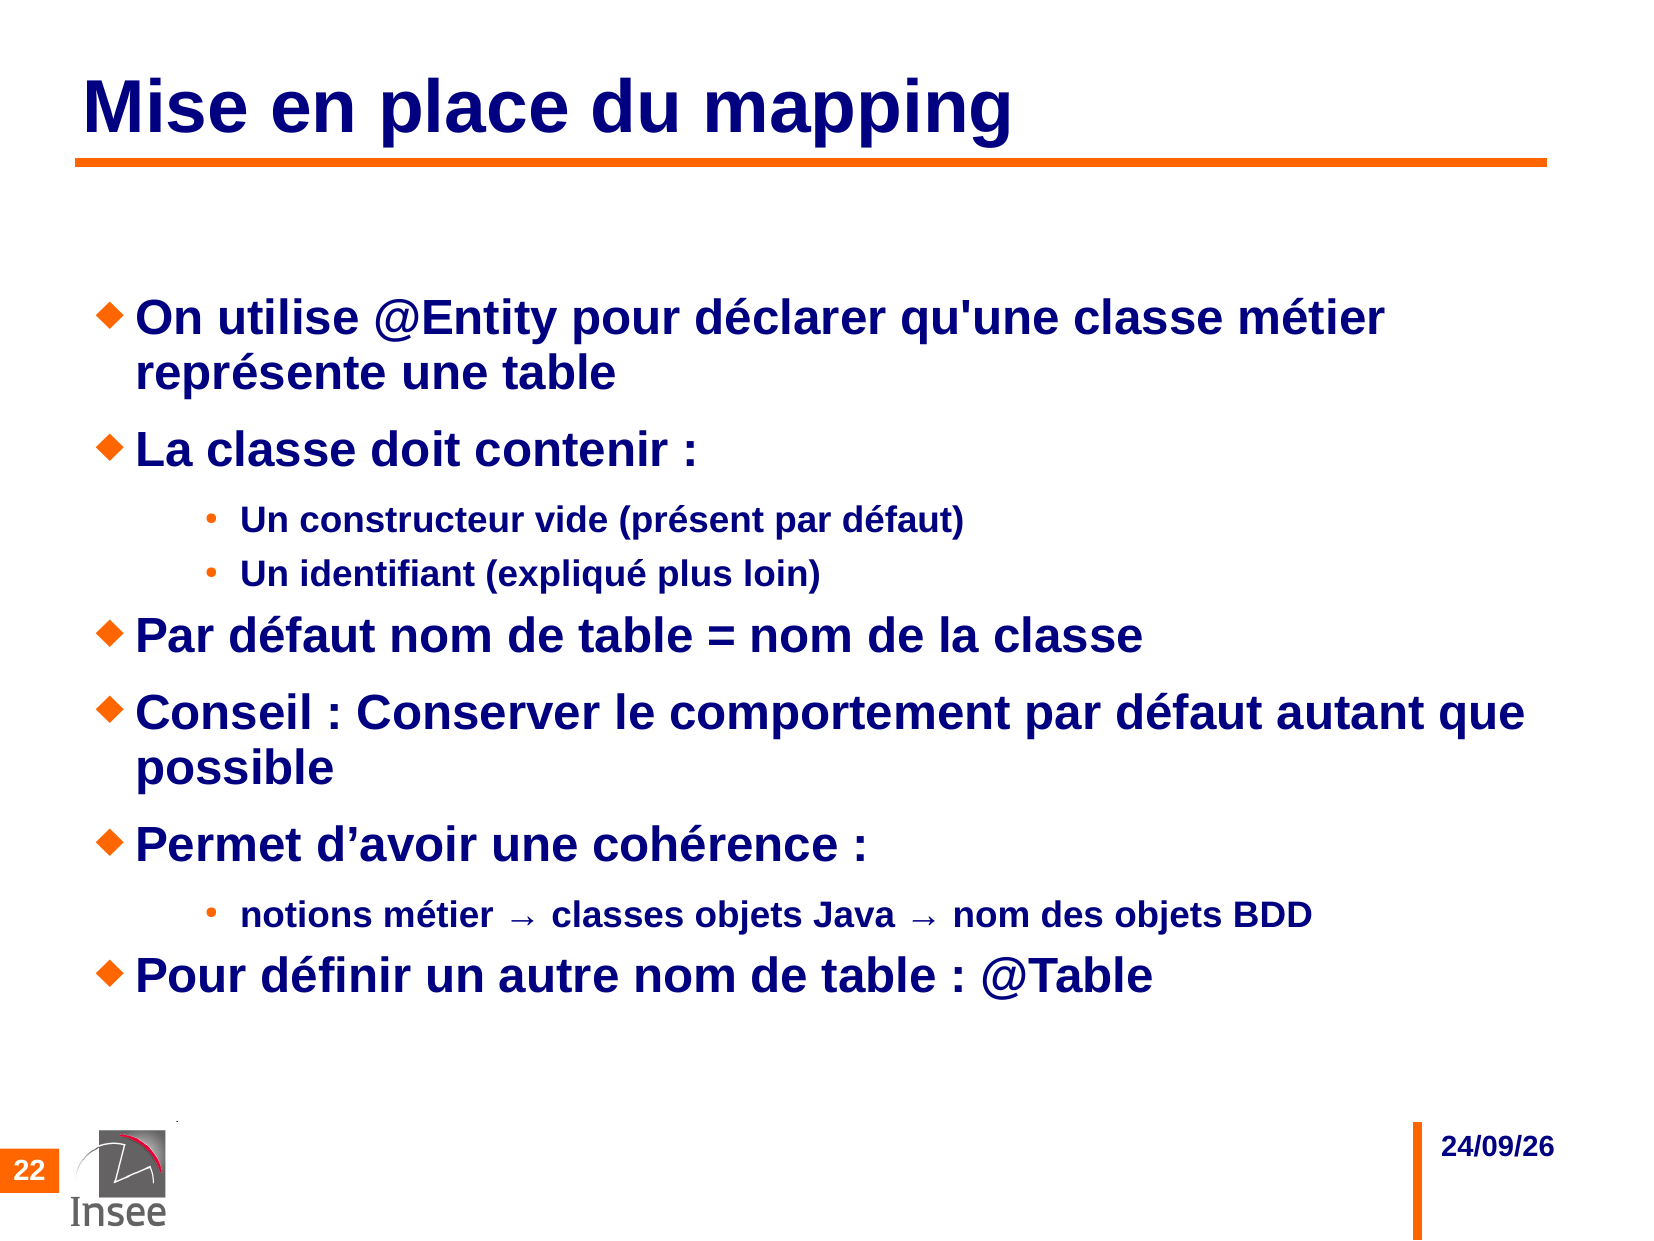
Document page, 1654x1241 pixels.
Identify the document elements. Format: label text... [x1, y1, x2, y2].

title Mise en place du mapping [82, 49, 1619, 163]
picture [62, 1121, 178, 1241]
list On utilise @Entity pour déclarer qu'une classe métier représente une table La classe doit contenir : Un constructeur vide (présent par défaut) Un identifiant (expliqué plus loin) Par défaut nom de table = nom de la classe Conseil : Conserver le comportement par défaut autant que possible Permet d’avoir une cohérence : notions métier → classes objets Java → nom des objets BDD Pour définir un autre nom de table : @Table [82, 290, 1571, 1010]
